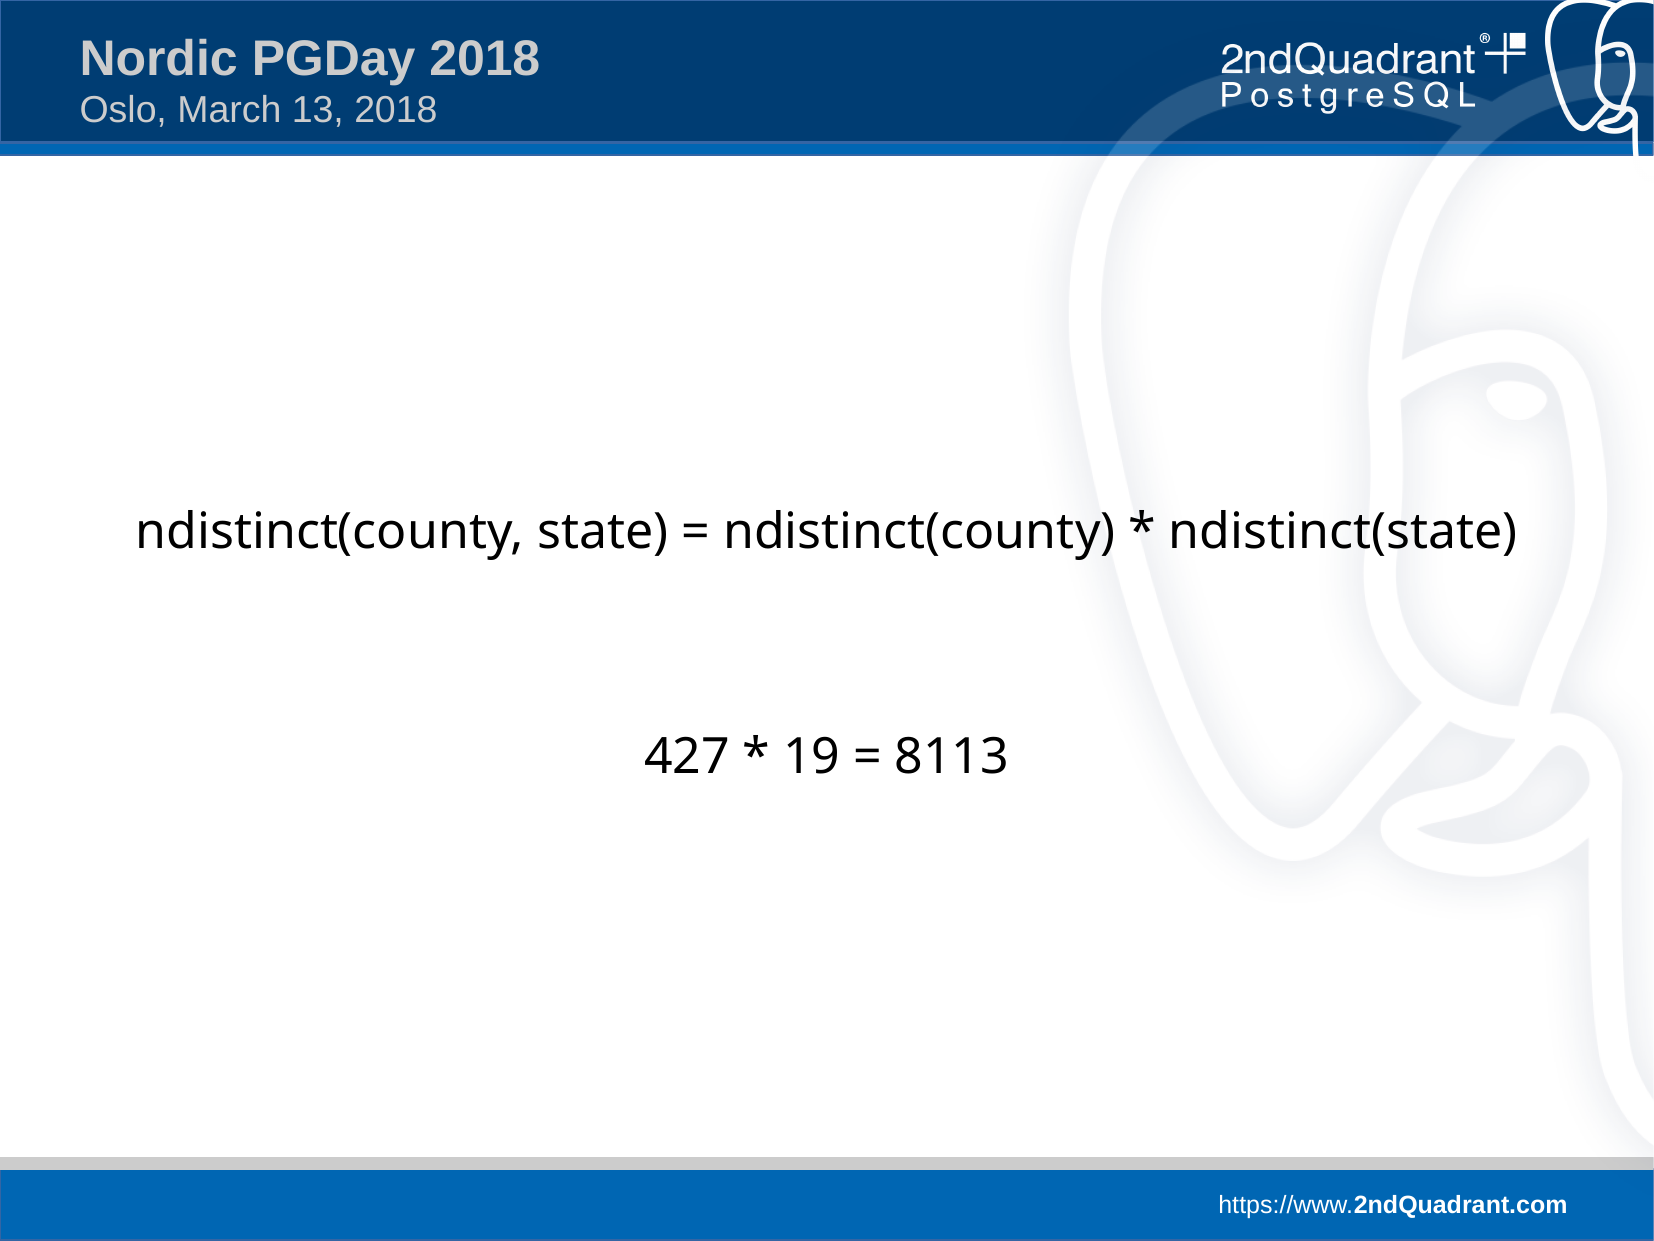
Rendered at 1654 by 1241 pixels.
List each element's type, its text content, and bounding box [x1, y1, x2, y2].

subtitle ndistinct(county, state) = ndistinct(county) * ndistinct(state) 427 * 19 = 8113 [82, 167, 1571, 1128]
picture [632, 0, 1654, 1241]
